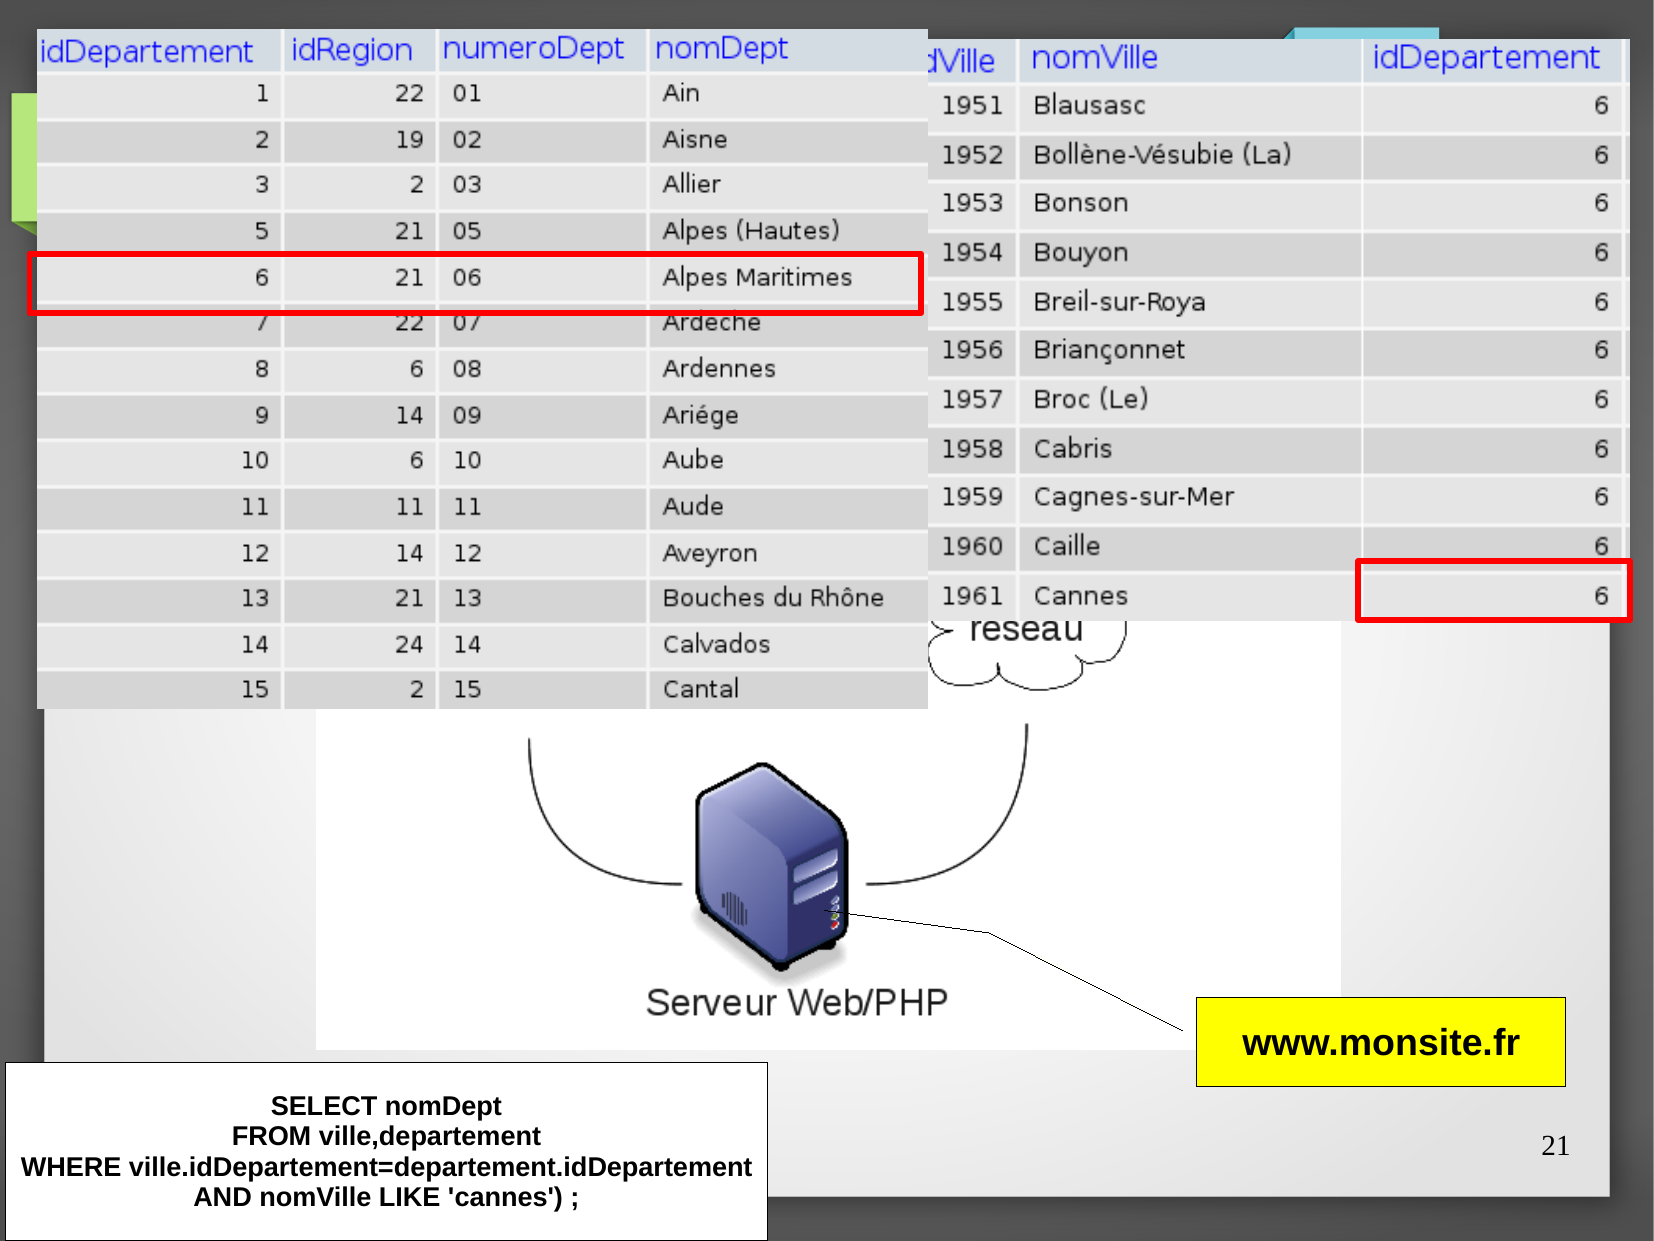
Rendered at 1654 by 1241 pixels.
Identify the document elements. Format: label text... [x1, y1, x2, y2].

text_box SELECT nomDept FROM ville,departement WHERE ville.idDepartement=departement.idDepartement AND nomVille LIKE 'cannes') ; [5, 1062, 768, 1241]
text_box www.monsite.fr [1197, 998, 1566, 1086]
picture [0, 0, 1654, 1241]
